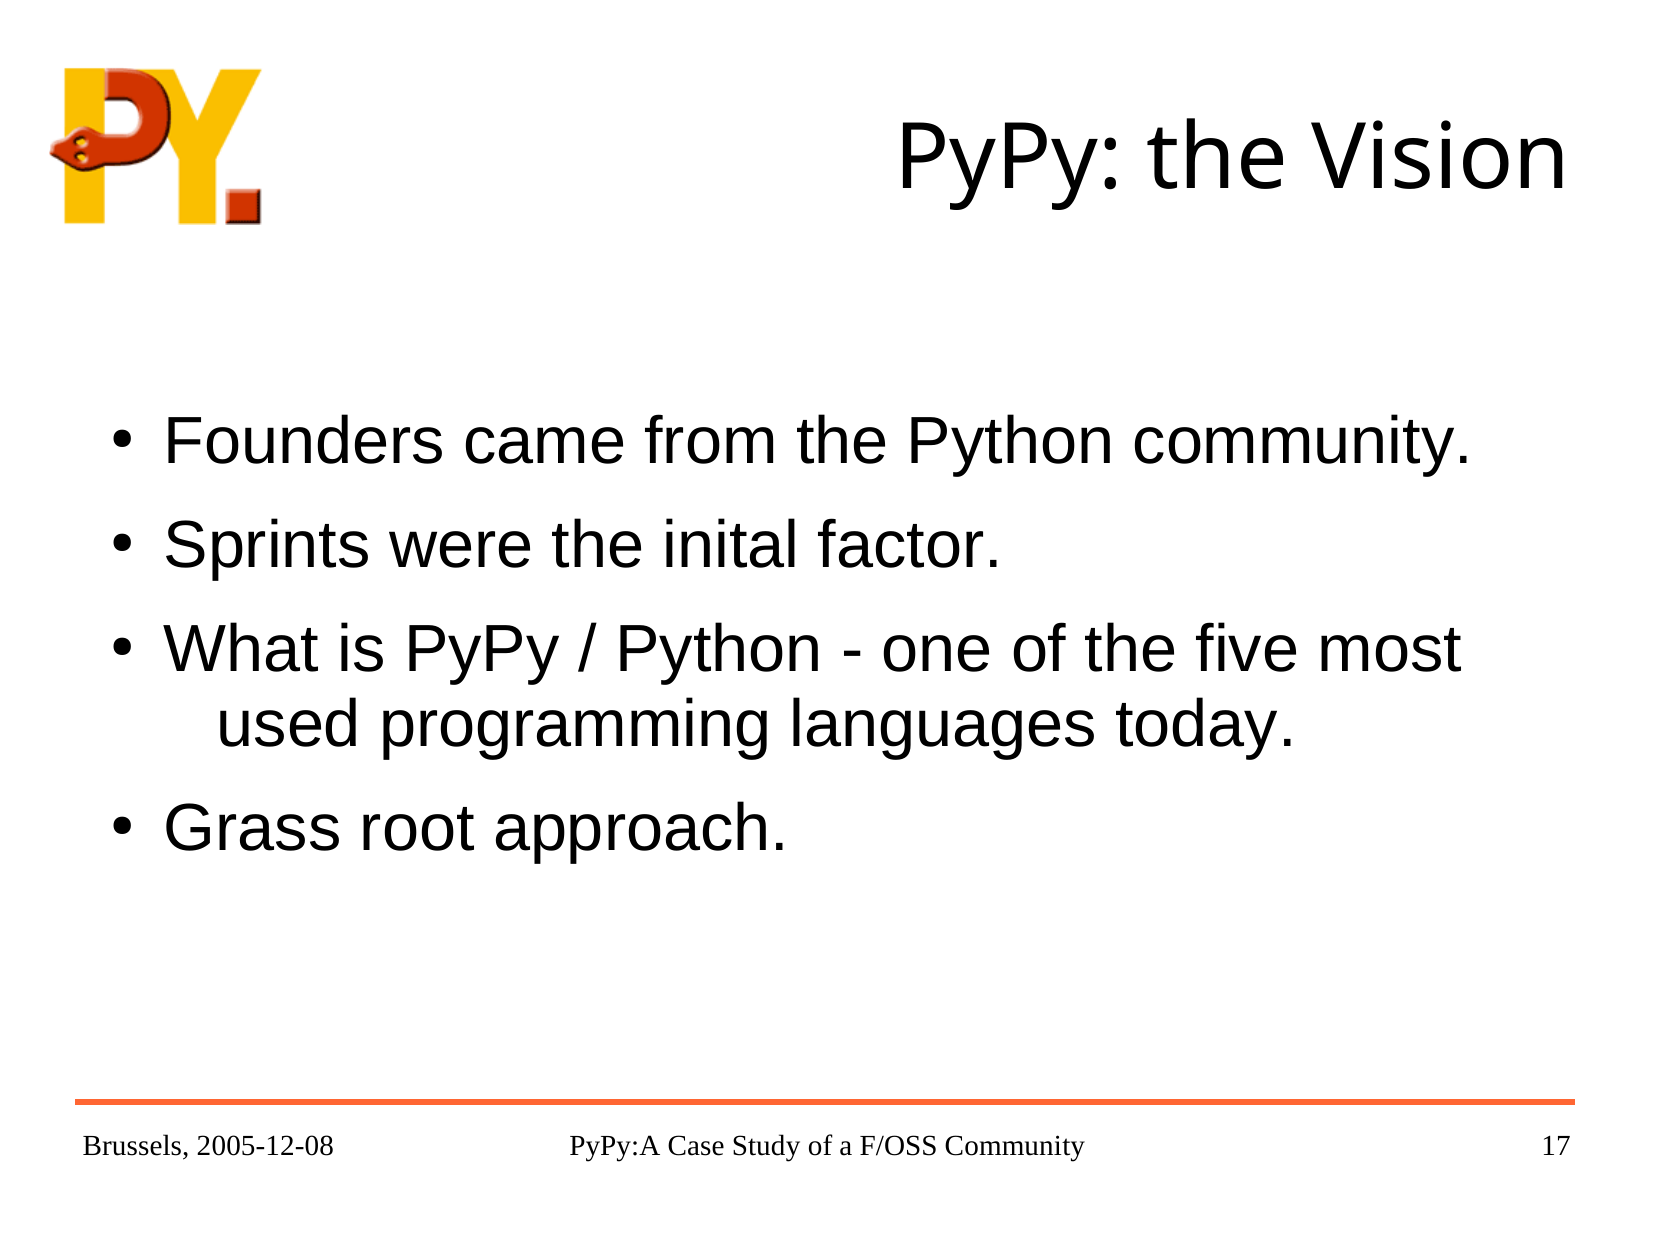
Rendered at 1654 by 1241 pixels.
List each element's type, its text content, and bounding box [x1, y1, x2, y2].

title PyPy: the Vision [337, 49, 1571, 257]
list Founders came from the Python community. Sprints were the inital factor. What is PyPy / Python - one of the five most used programming languages today. Grass root approach. [75, 402, 1564, 976]
picture [49, 67, 263, 225]
